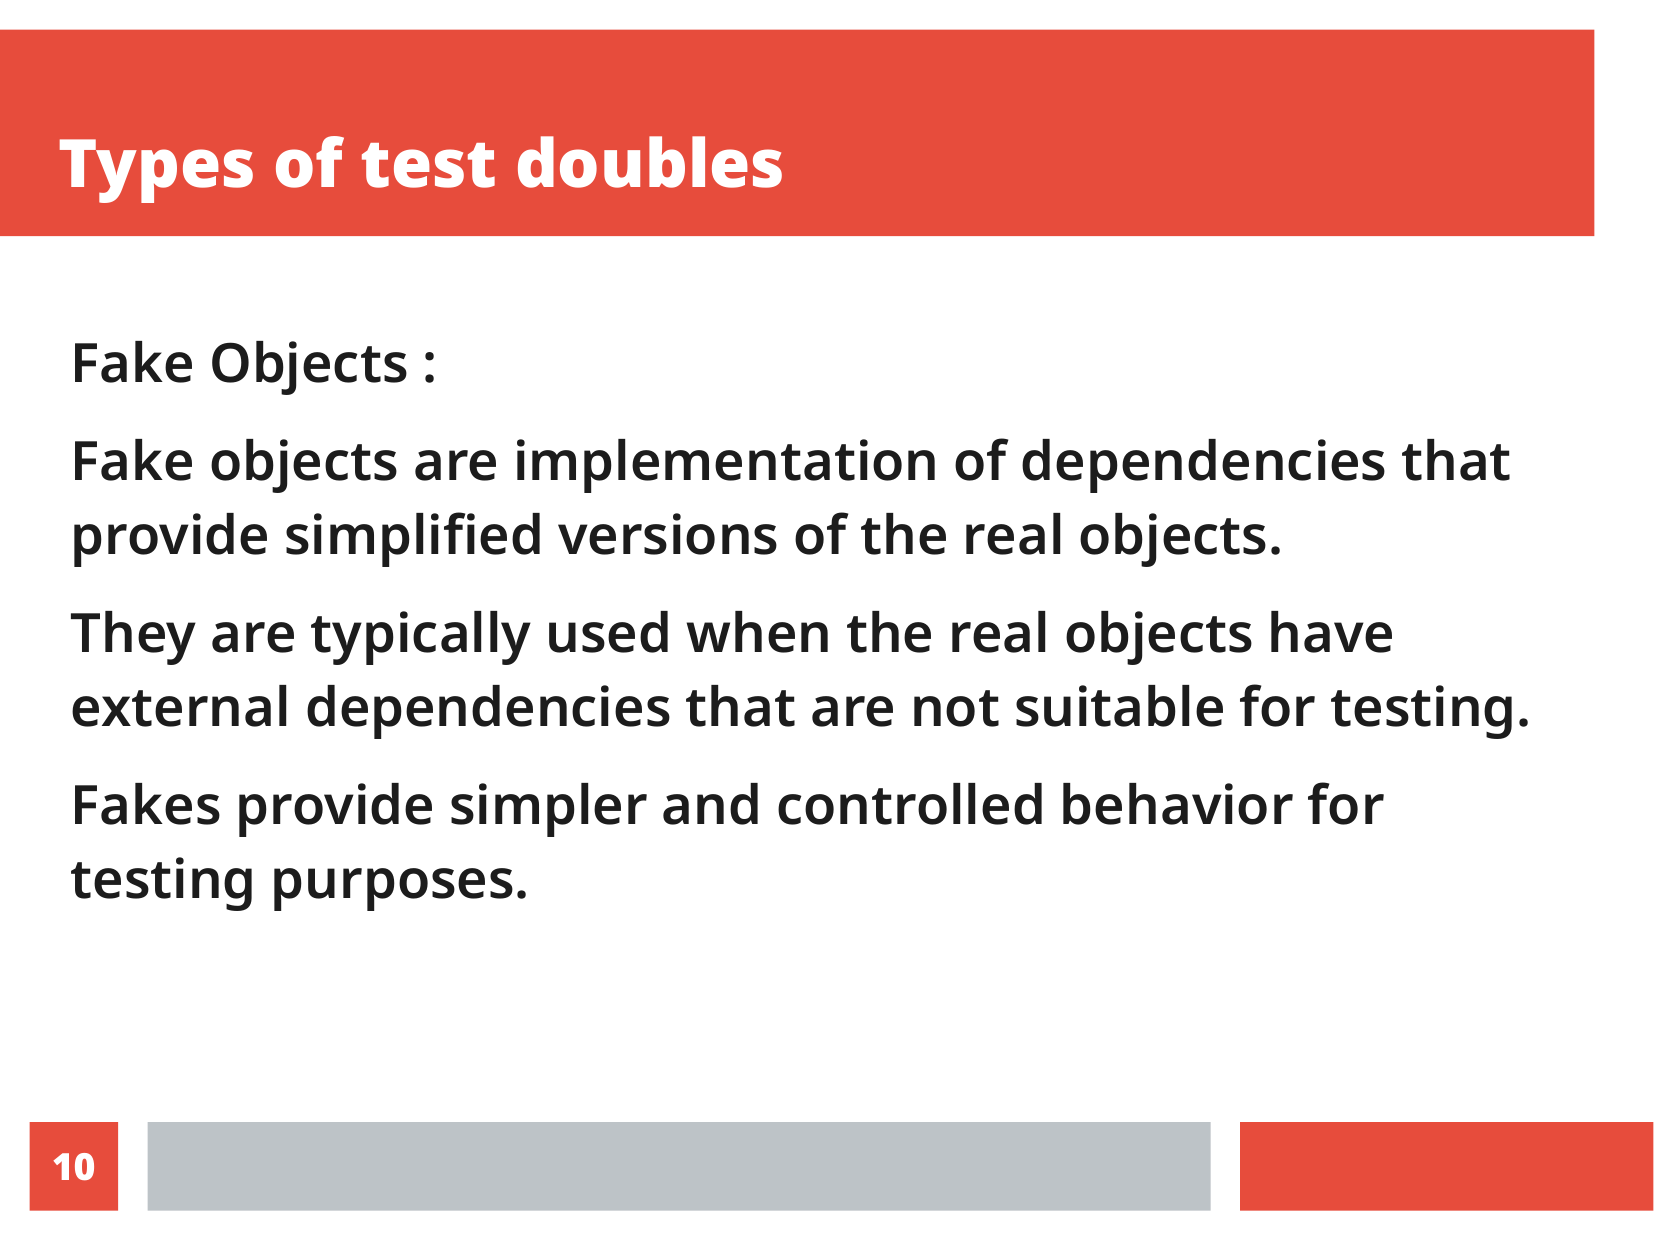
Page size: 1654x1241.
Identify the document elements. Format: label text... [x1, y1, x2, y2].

list Fake Objects : Fake objects are implementation of dependencies that provide simplified versions of the real objects. They are typically used when the real objects have external dependencies that are not suitable for testing. Fakes provide simpler and controlled behavior for testing purposes. [70, 324, 1577, 1093]
title Types of test doubles [59, 59, 1595, 207]
